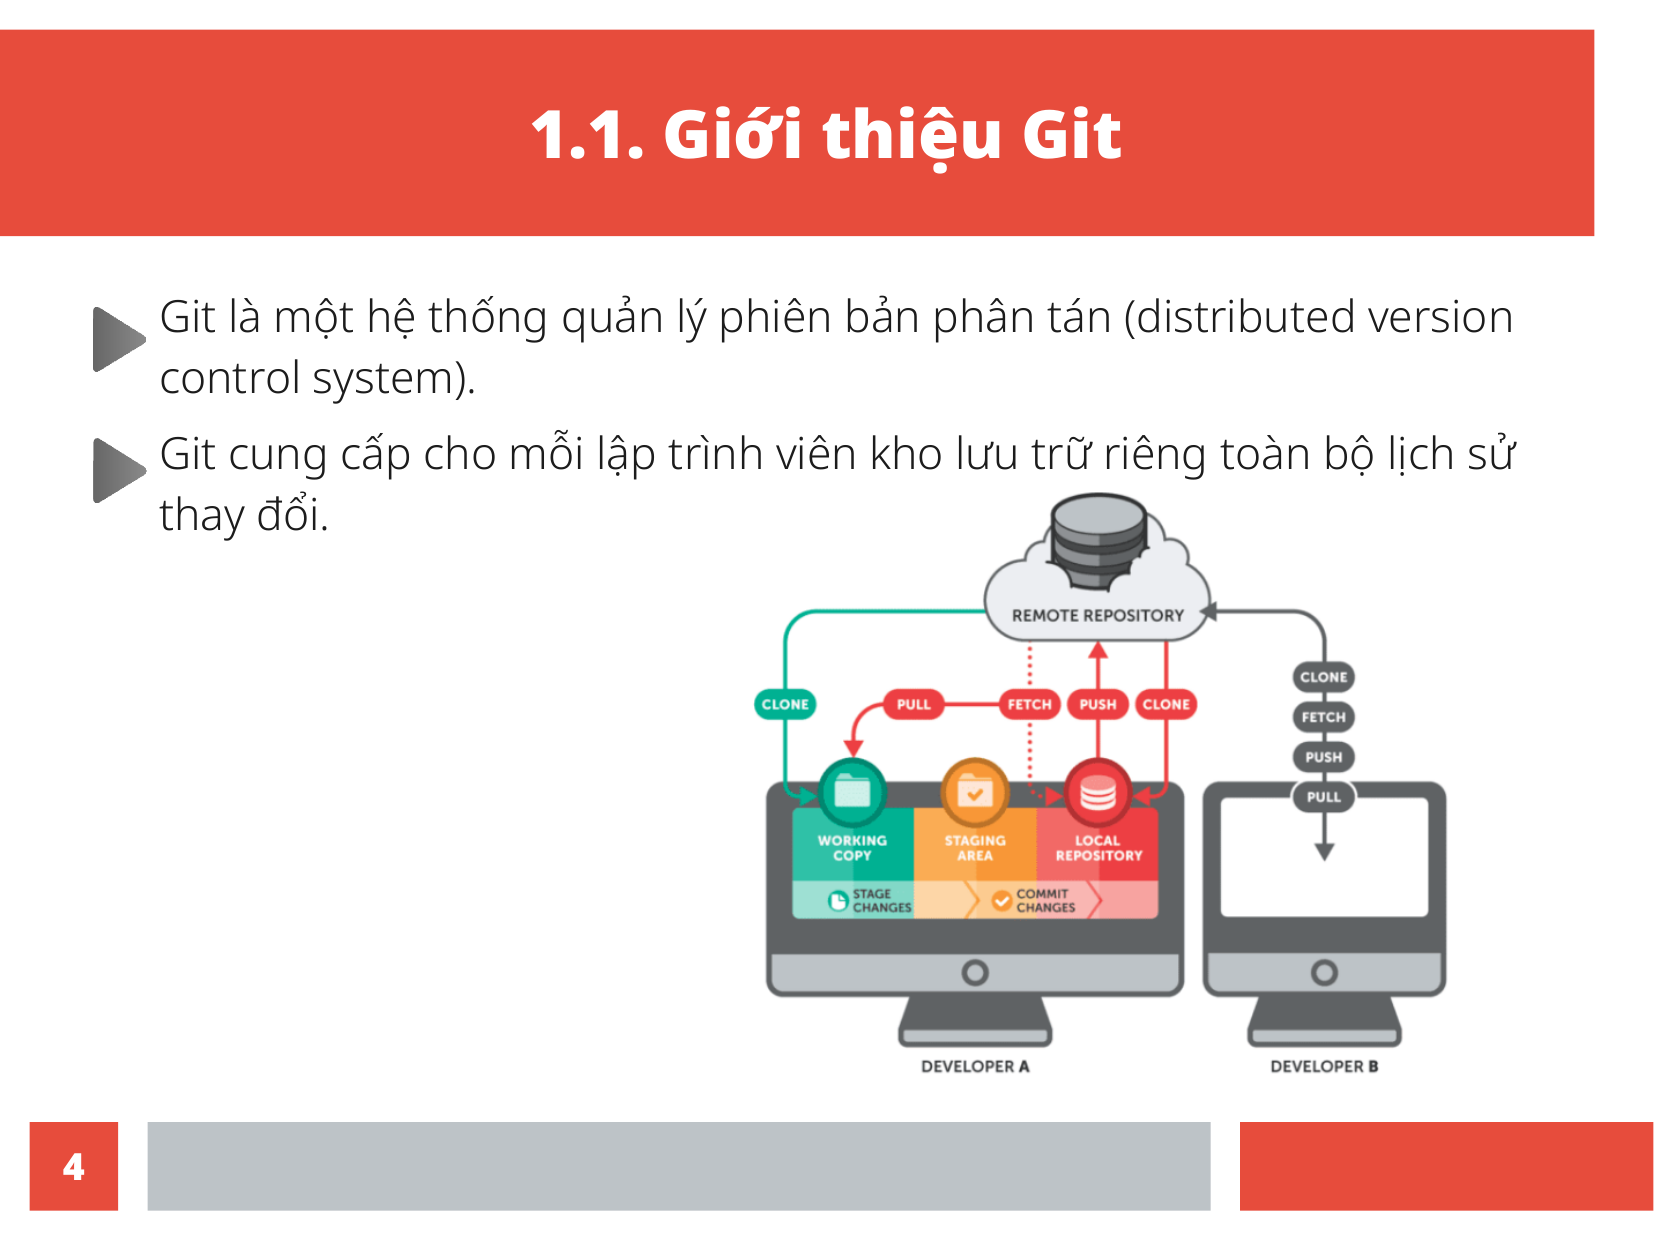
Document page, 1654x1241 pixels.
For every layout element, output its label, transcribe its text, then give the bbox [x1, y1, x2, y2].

picture [730, 481, 1466, 1085]
picture [89, 303, 151, 376]
picture [90, 435, 151, 507]
list Git là một hệ thống quản lý phiên bản phân tán (distributed version control system). Git cung cấp cho mỗi lập trình viên kho lưu trữ riêng toàn bộ lịch sử thay đổi.​ [75, 285, 1591, 546]
title 1.1. Giới thiệu Git [59, 59, 1595, 207]
